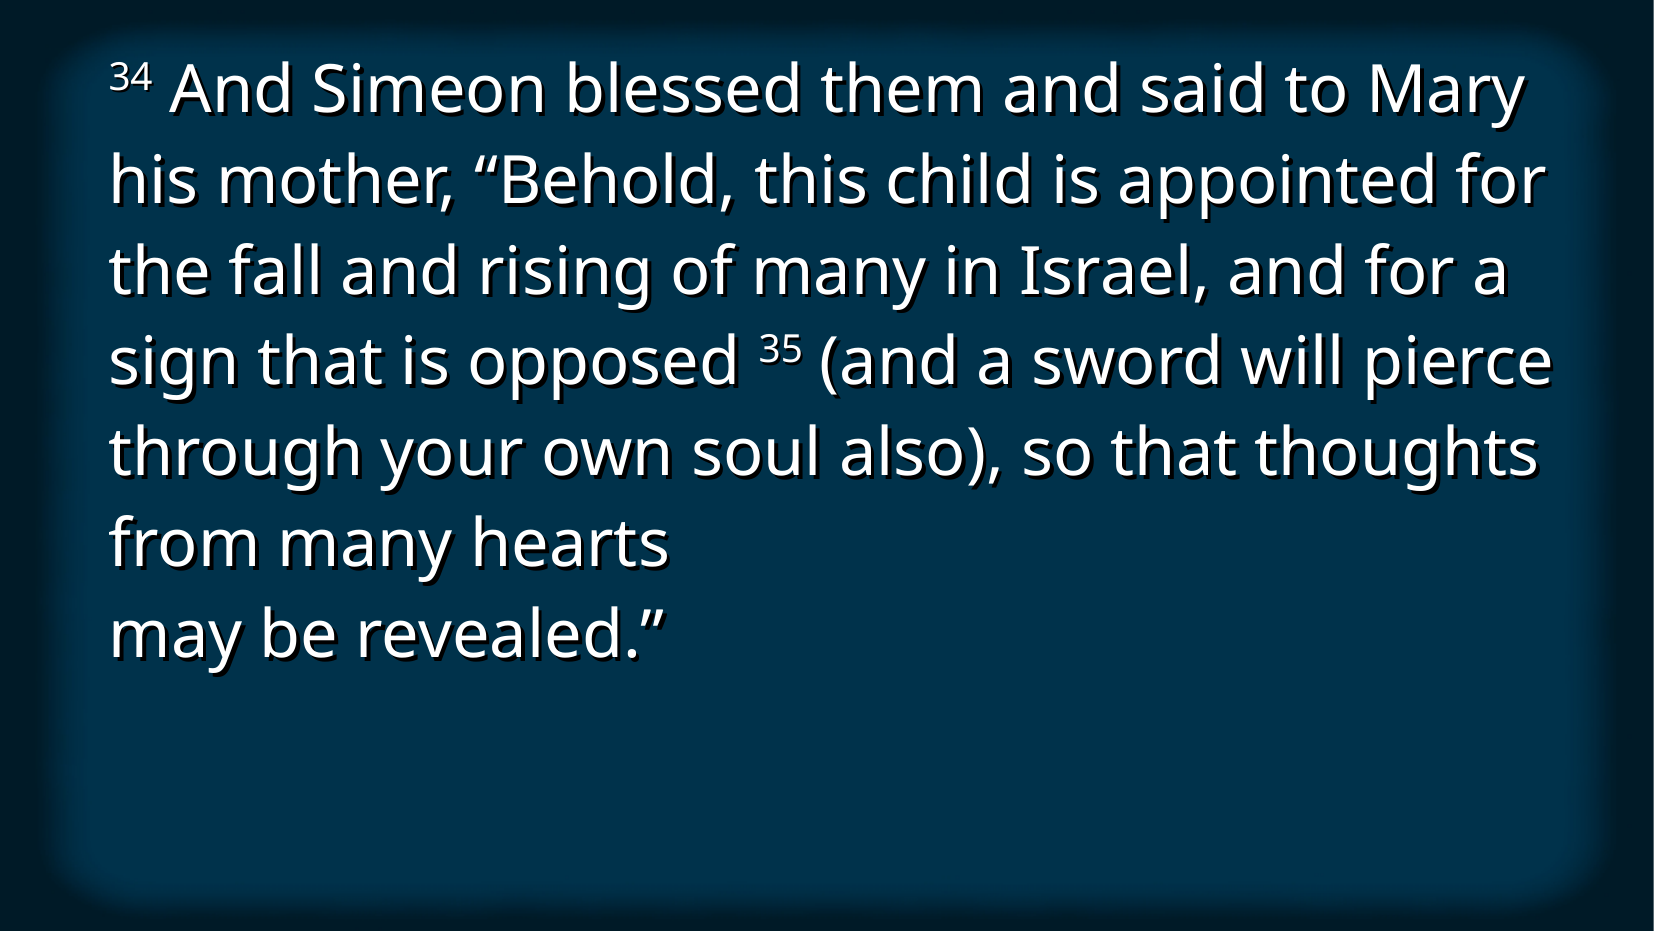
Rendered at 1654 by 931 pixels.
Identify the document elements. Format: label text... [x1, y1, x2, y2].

picture [0, 0, 1654, 931]
text_box 34 And Simeon blessed them and said to Mary his mother, “Behold, this child is appointed for the fall and rising of many in Israel, and for a sign that is opposed 35 (and a sword will pierce through your own soul also), so that thoughts from many hearts may be revealed.” [75, 33, 1591, 671]
